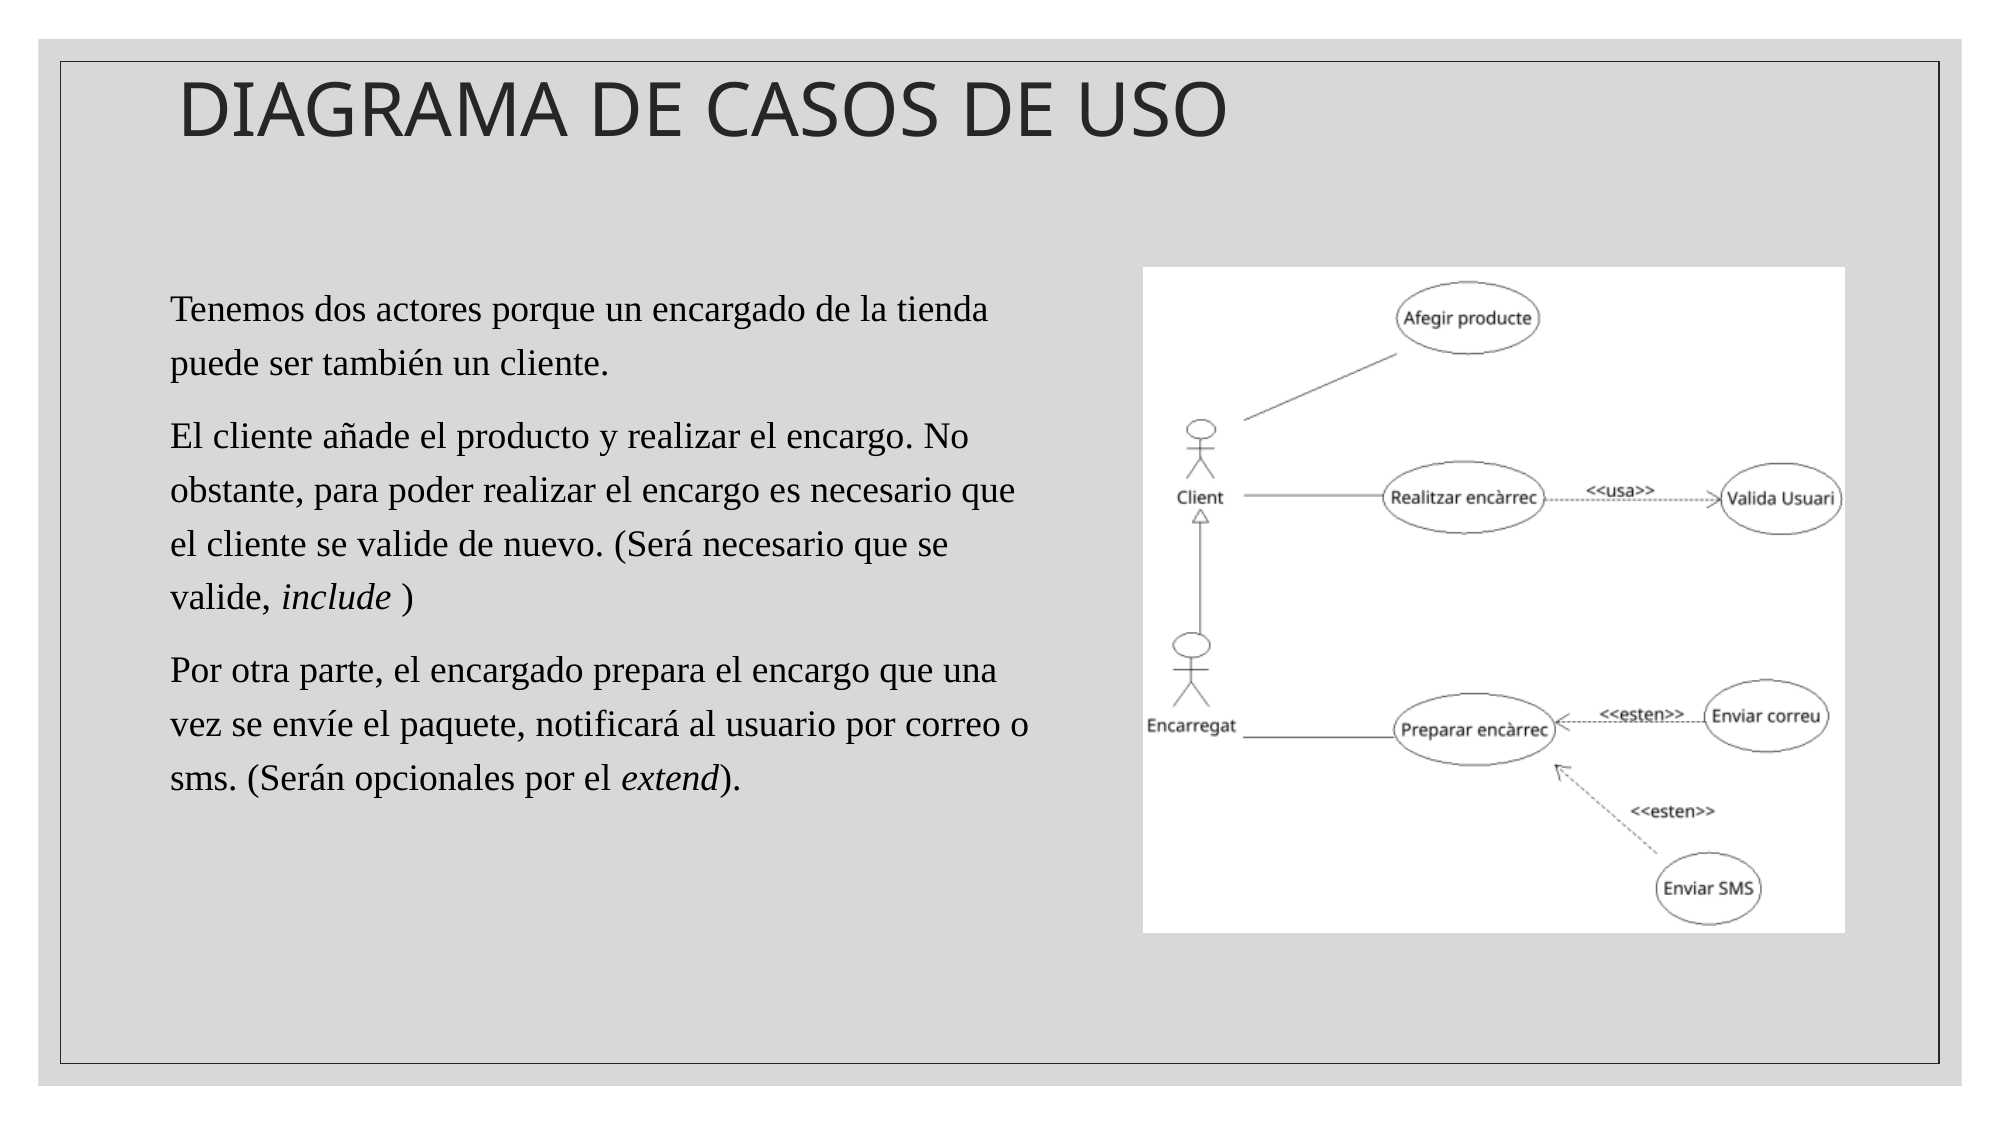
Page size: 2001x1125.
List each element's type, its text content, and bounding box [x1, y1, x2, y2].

list Tenemos dos actores porque un encargado de la tienda puede ser también un cliente. El cliente añade el producto y realizar el encargo. No obstante, para poder realizar el encargo es necesario que el cliente se valide de nuevo. (Será necesario que se valide, include ) Por otra parte, el encargado prepara el encargo que una vez se envíe el paquete, notificará al usuario por correo o sms. (Serán opcionales por el extend). [155, 267, 1060, 953]
title DIAGRAMA DE CASOS DE USO [162, 61, 1813, 163]
picture [1143, 267, 1845, 933]
